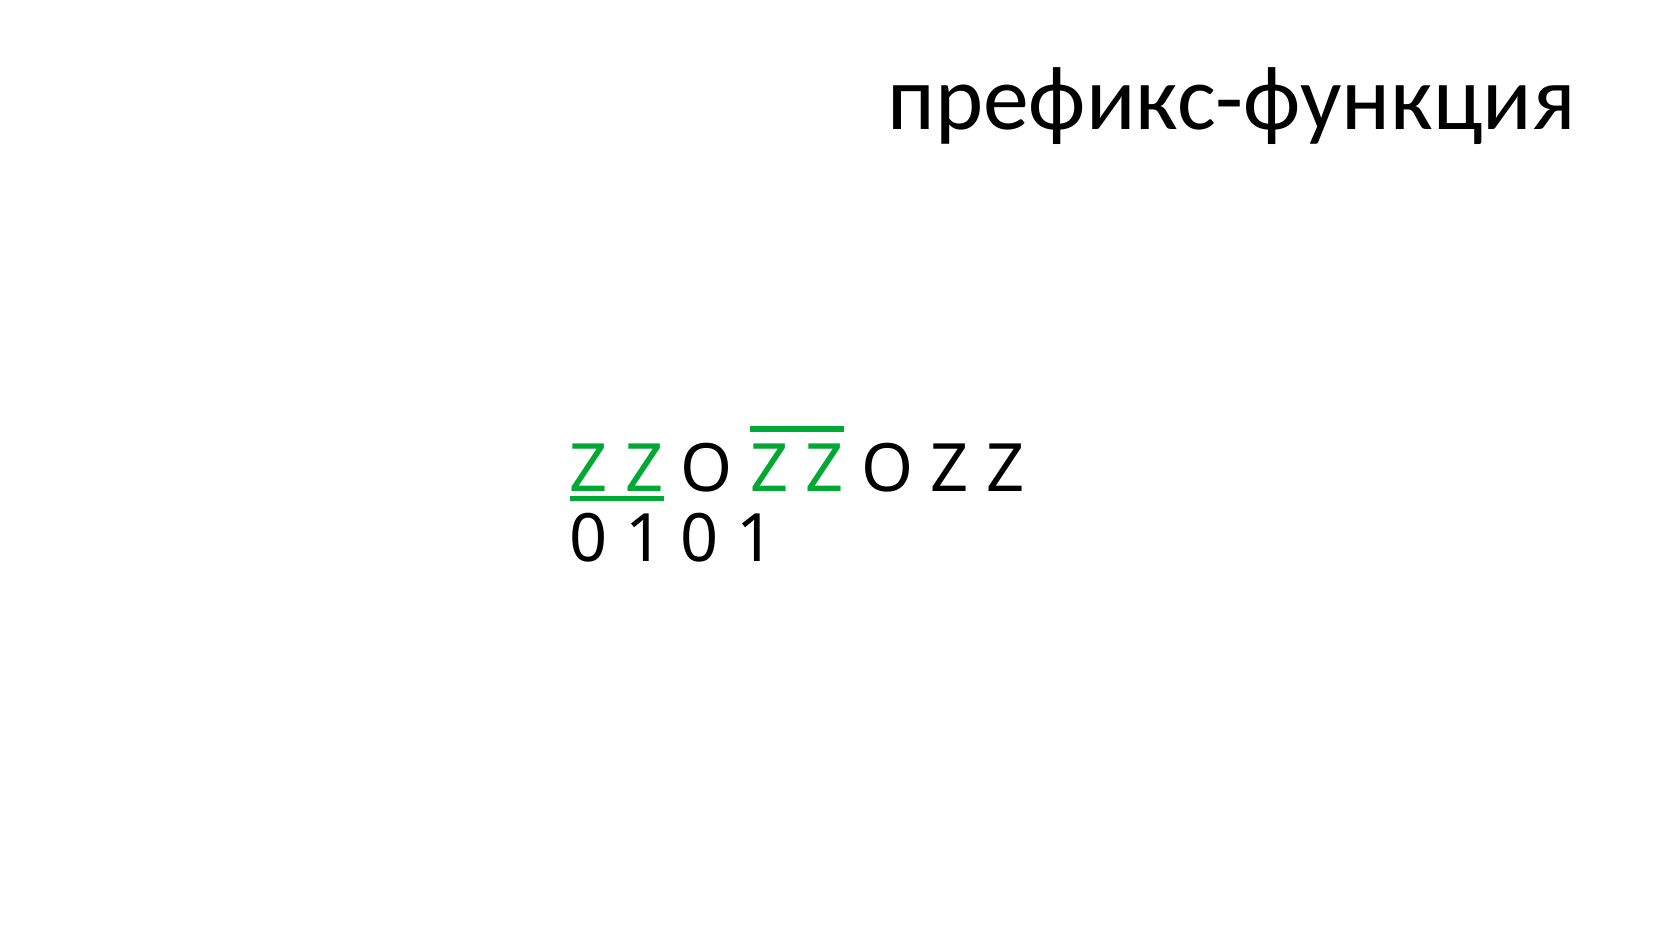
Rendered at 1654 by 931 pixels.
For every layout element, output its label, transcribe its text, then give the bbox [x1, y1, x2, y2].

text_box Z Z O Z Z O Z Z [555, 412, 1086, 511]
text_box 0 1 0 1 [555, 483, 819, 582]
title префикс-функция [88, 29, 1577, 185]
